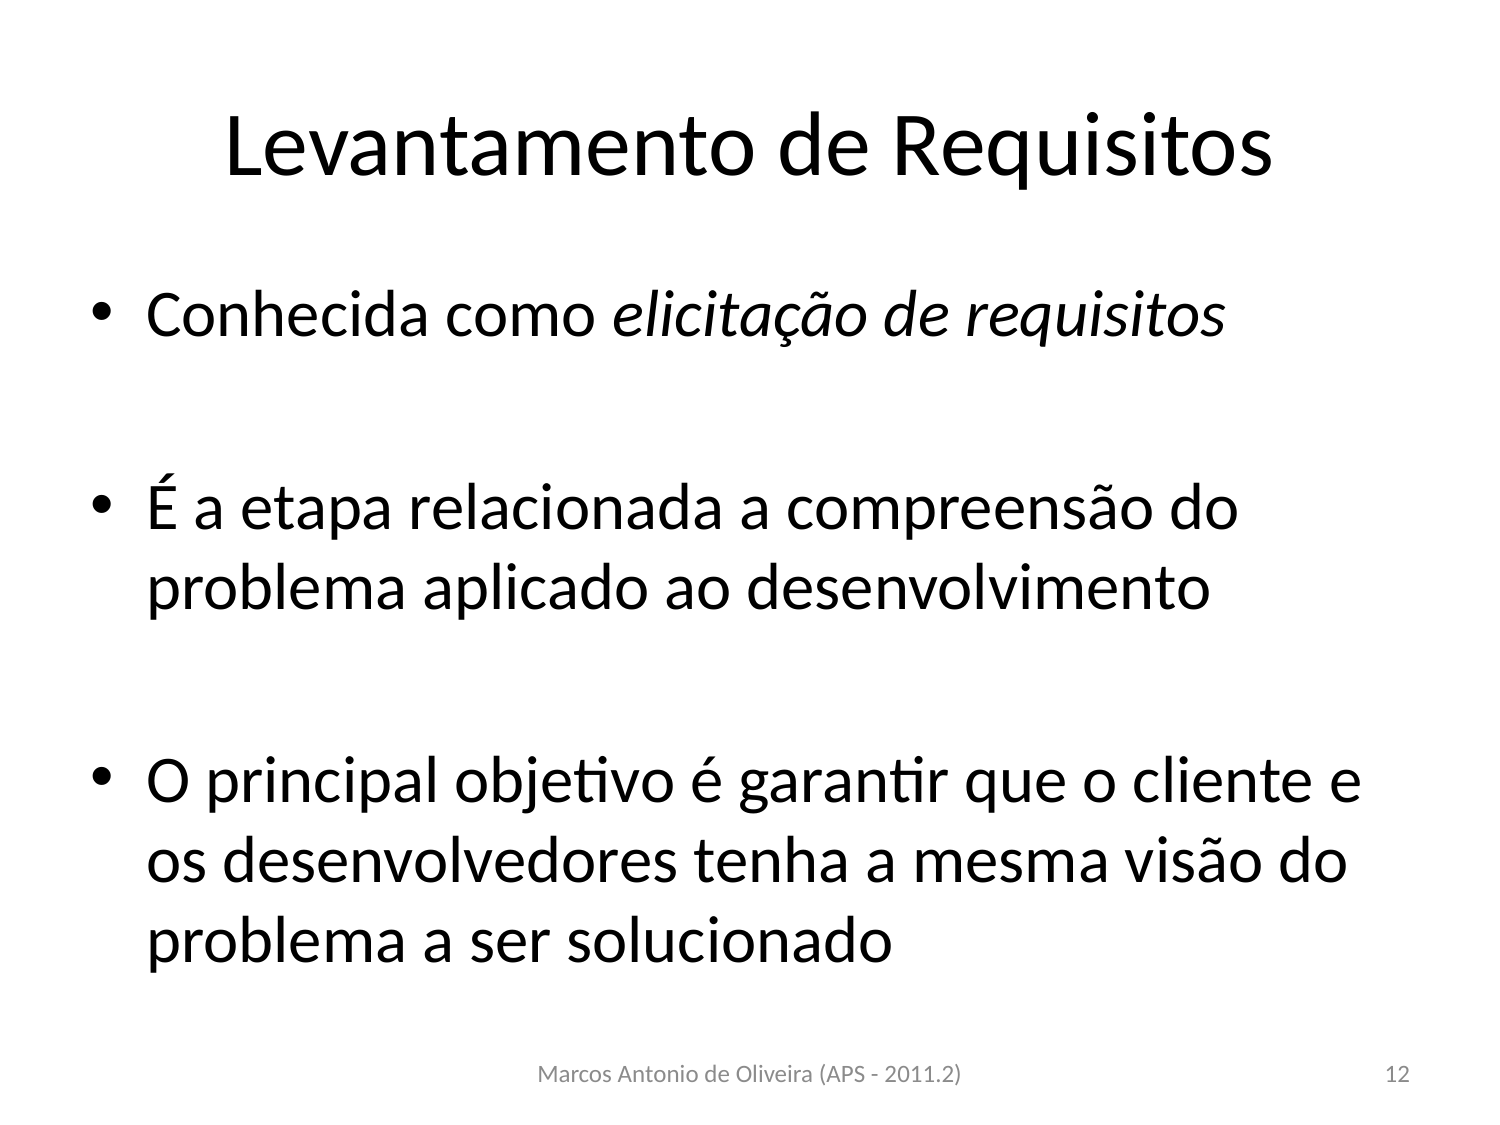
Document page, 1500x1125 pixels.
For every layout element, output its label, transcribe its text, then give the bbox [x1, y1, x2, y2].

list Conhecida como elicitação de requisitos É a etapa relacionada a compreensão do problema aplicado ao desenvolvimento O principal objetivo é garantir que o cliente e os desenvolvedores tenha a mesma visão do problema a ser solucionado [75, 262, 1425, 1005]
footer Marcos Antonio de Oliveira (APS - 2011.2) [512, 1042, 988, 1103]
slide_number <número> [1074, 1042, 1425, 1103]
title Levantamento de Requisitos [75, 45, 1425, 233]
